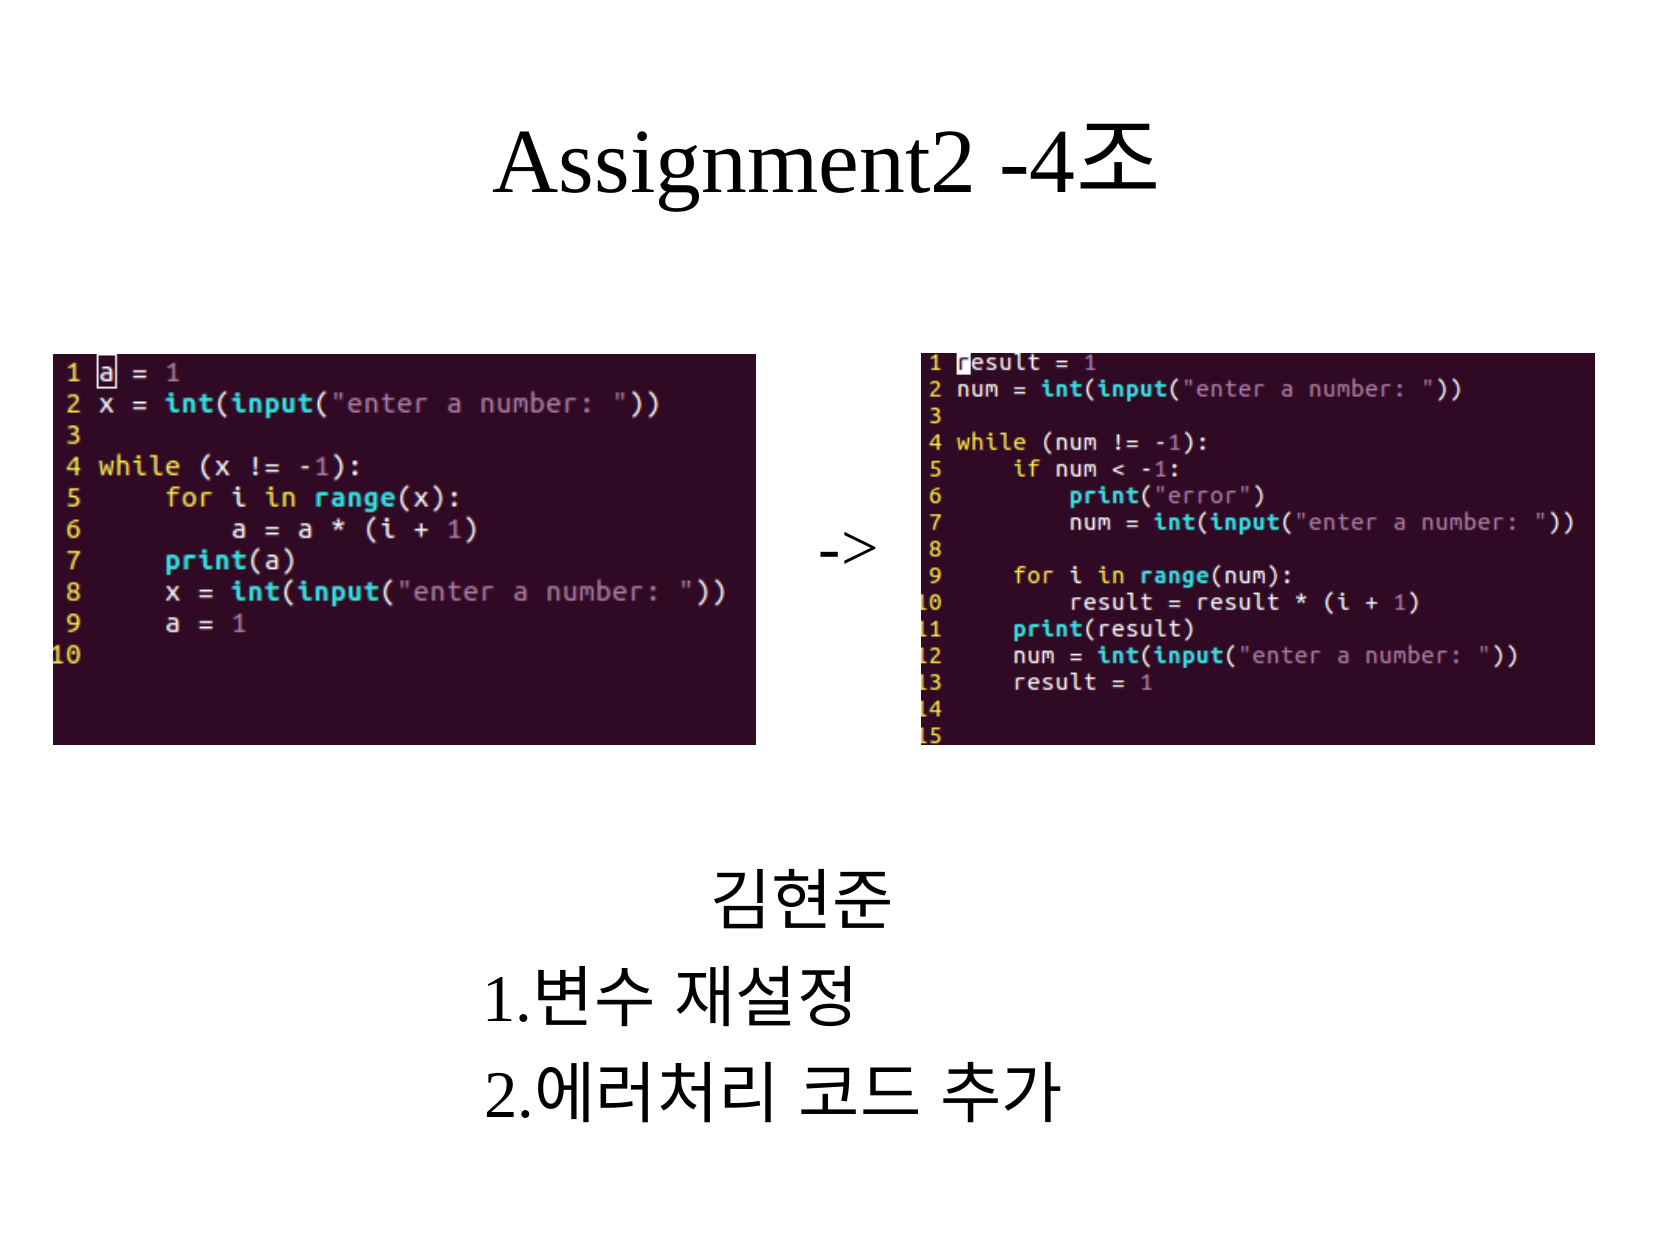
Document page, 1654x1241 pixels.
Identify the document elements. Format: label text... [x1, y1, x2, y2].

title Assignment2 -4조 [82, 49, 789, 257]
subtitle -> [789, 0, 908, 1241]
picture [53, 354, 756, 745]
text_box 김현준 1.변수 재설정 2.에러처리 코드 추가 [908, 779, 1607, 1205]
text_box 김현준 1.변수 재설정 2.에러처리 코드 추가 [35, 779, 789, 1205]
picture [921, 353, 1595, 745]
title Assignment2 -4조 [908, 49, 1571, 257]
